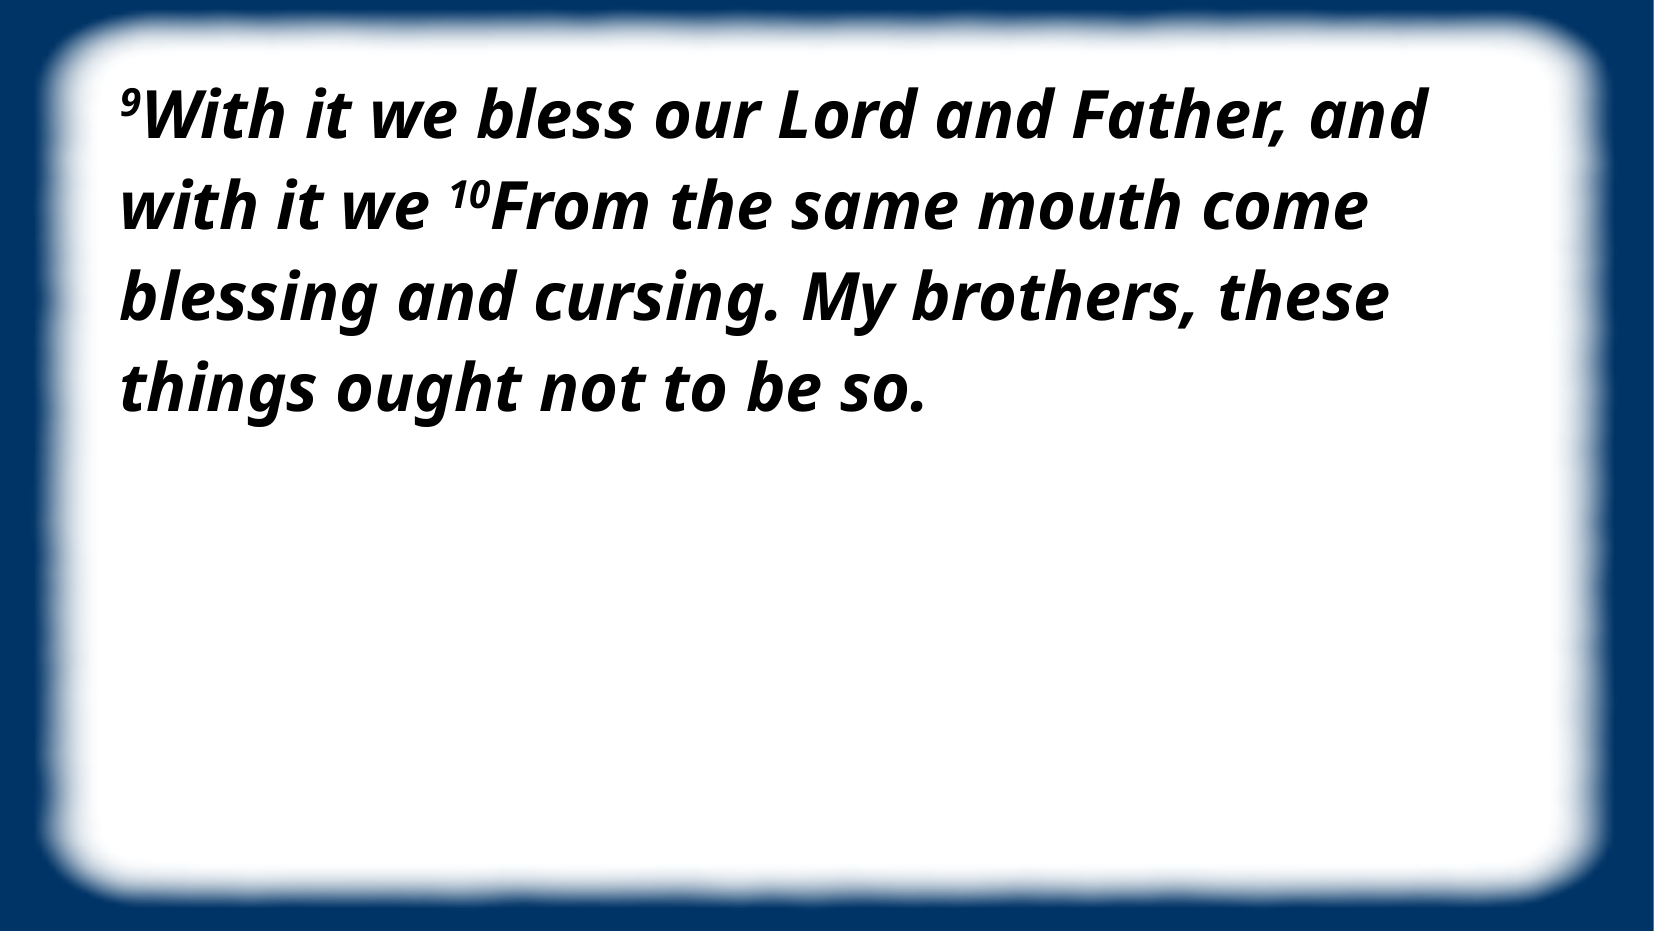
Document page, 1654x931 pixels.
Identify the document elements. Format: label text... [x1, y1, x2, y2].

text_box 9With it we bless our Lord and Father, and with it we 10From the same mouth come blessing and cursing. My brothers, these things ought not to be so. [105, 60, 1546, 430]
picture [0, 0, 1654, 931]
